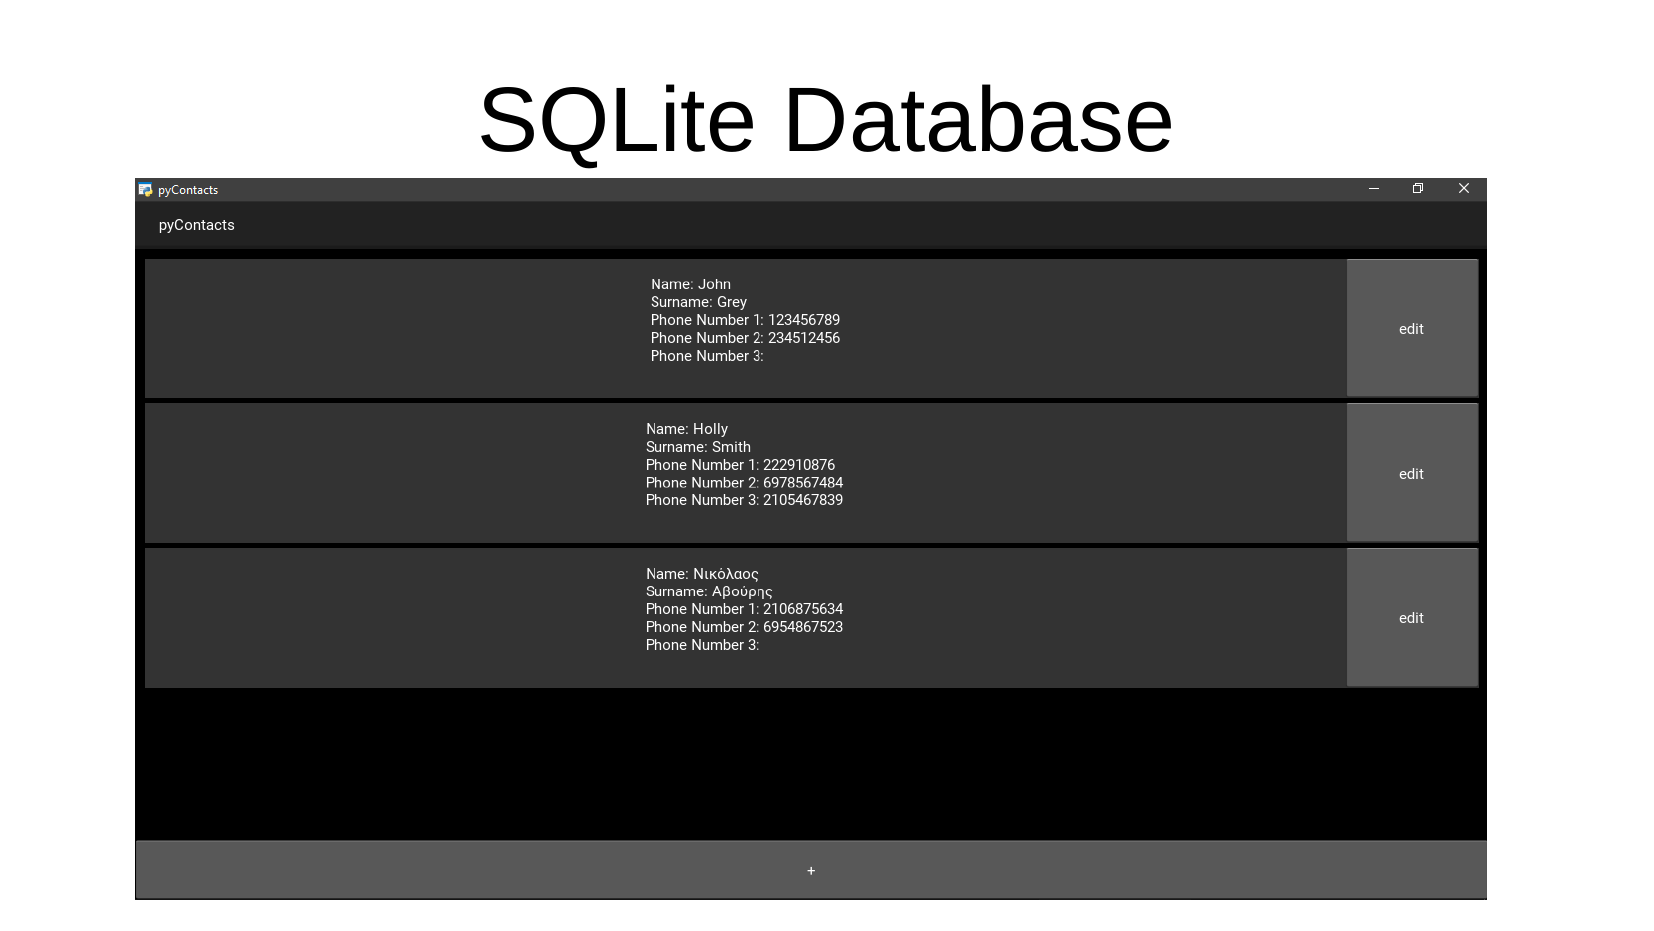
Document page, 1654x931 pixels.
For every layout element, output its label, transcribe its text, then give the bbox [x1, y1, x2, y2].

title SQLite Database [82, 37, 1571, 193]
picture [135, 178, 1487, 901]
